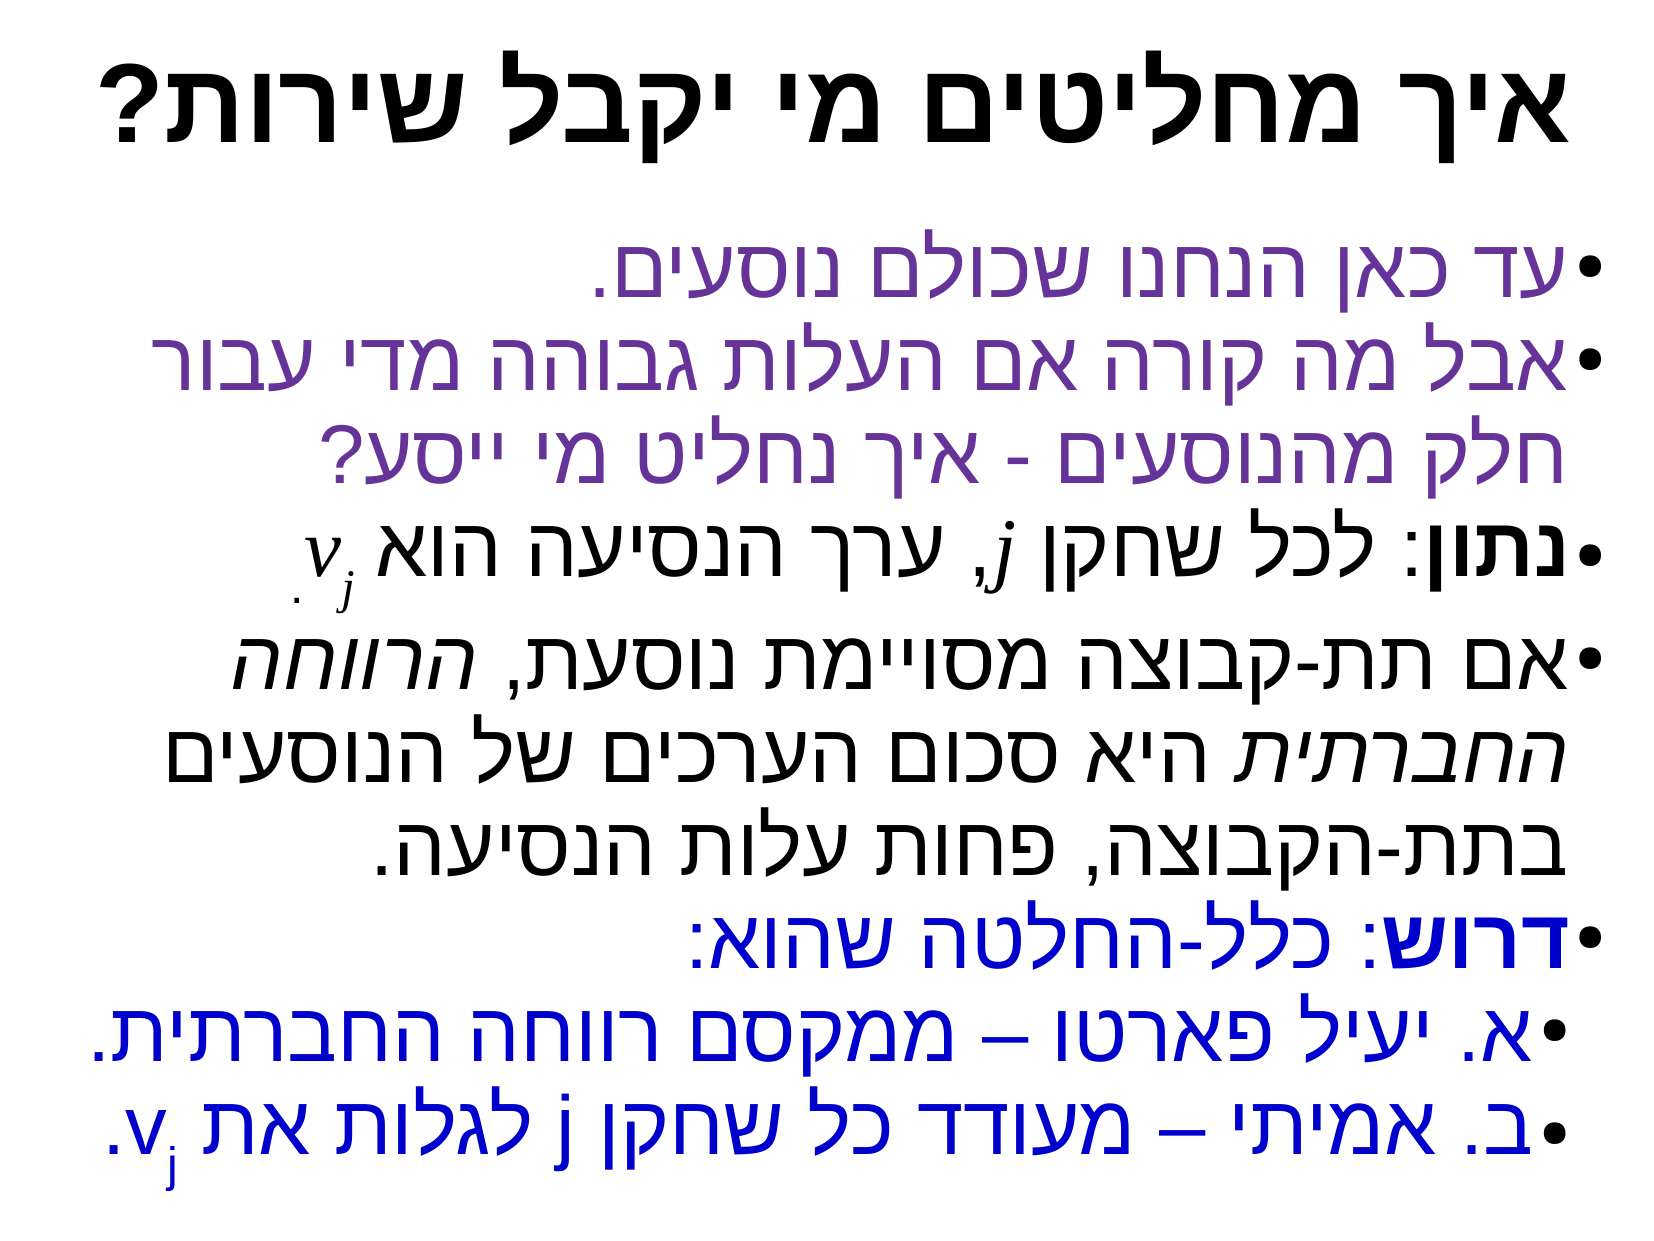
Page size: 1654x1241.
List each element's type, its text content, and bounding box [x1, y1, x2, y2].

text_box עד כאן הנחנו שכולם נוסעים. אבל מה קורה אם העלות גבוהה מדי עבור חלק מהנוסעים - איך נחליט מי ייסע? נתון: לכל שחקן j, ערך הנסיעה הוא vj. אם תת-קבוצה מסויימת נוסעת, הרווחה החברתית היא סכום הערכים של הנוסעים בתת-הקבוצה, פחות עלות הנסיעה. דרוש: כלל-החלטה שהוא: א. יעיל פארטו – ממקסם רווחה החברתית. ב. אמיתי – מעודד כל שחקן j לגלות את vj. [0, 214, 1621, 1225]
title איך מחליטים מי יקבל שירות? [15, 0, 1654, 215]
